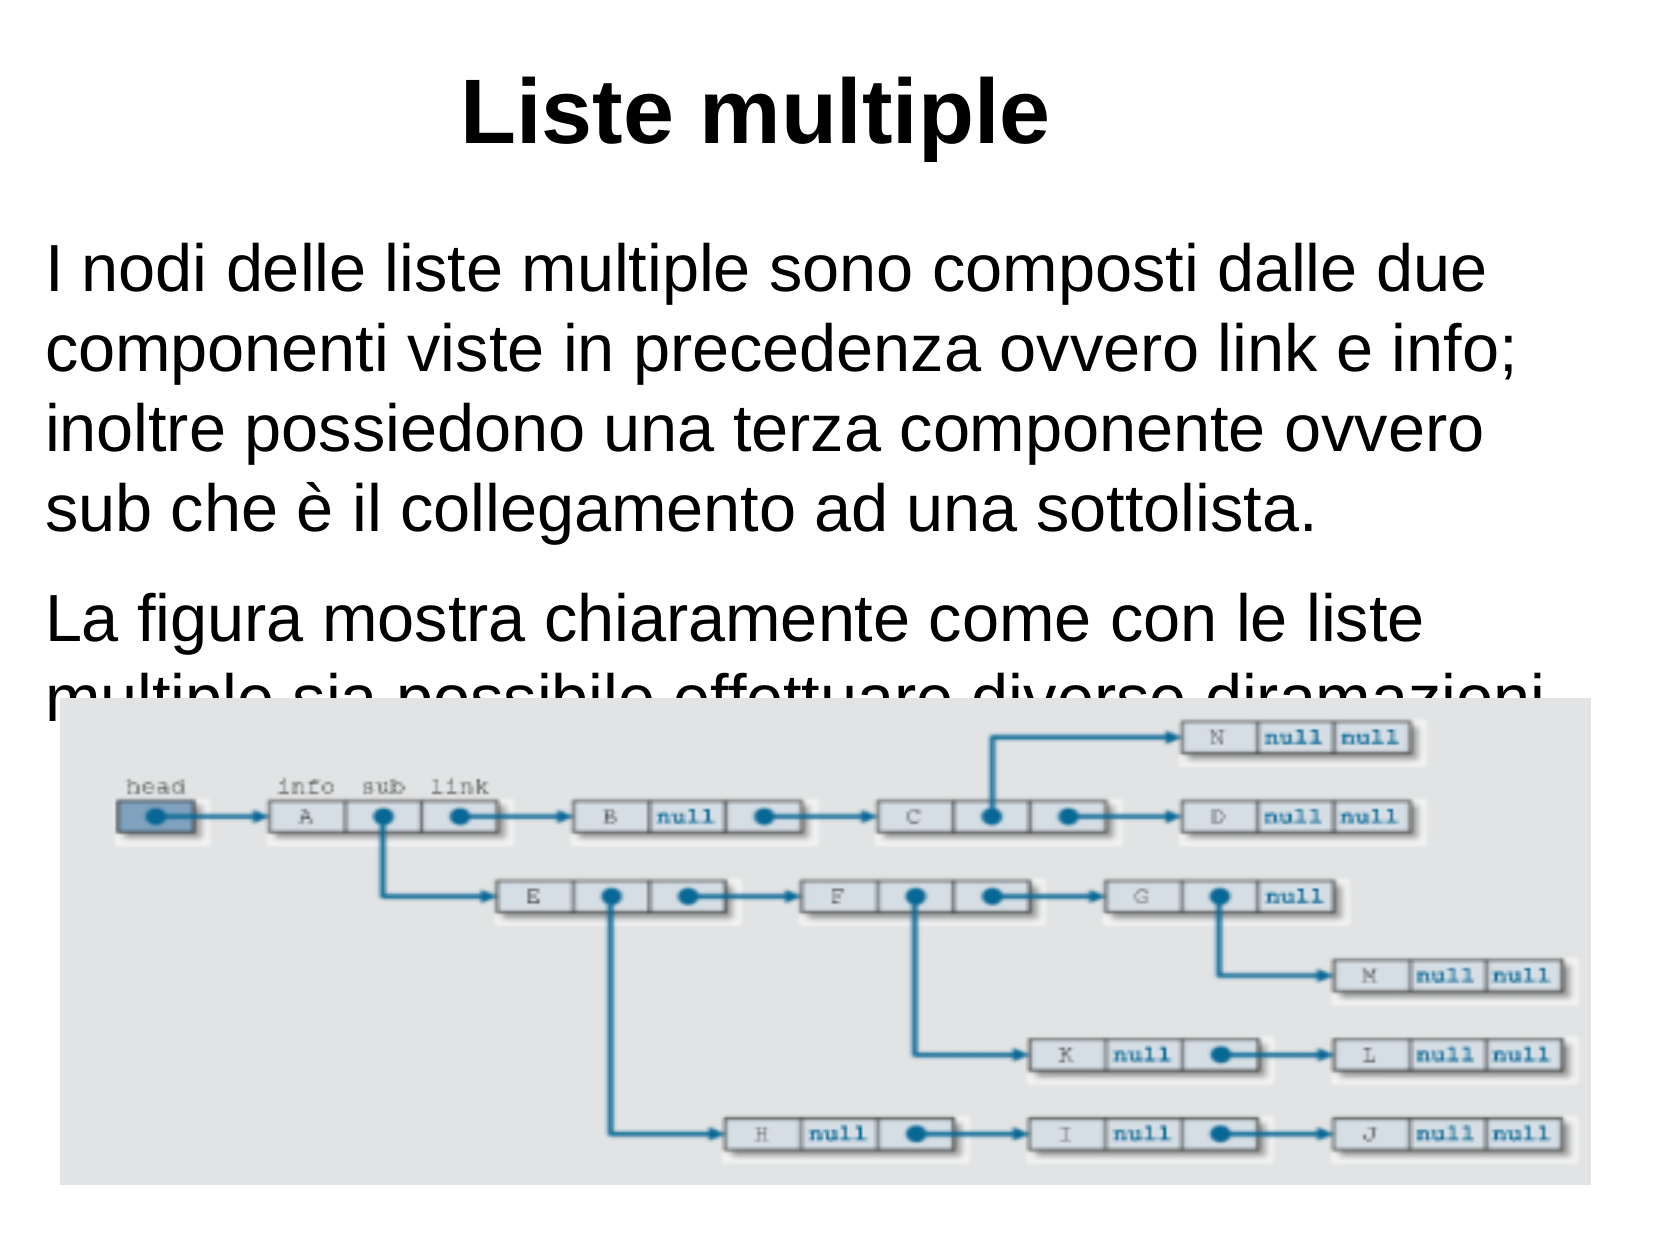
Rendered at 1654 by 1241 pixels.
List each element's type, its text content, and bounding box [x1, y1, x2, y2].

title Liste multiple [11, 2, 1501, 211]
subtitle I nodi delle liste multiple sono composti dalle due componenti viste in precedenza ovvero link e info; inoltre possiedono una terza componente ovvero sub che è il collegamento ad una sottolista. La figura mostra chiaramente come con le liste multiple sia possibile effettuare diverse diramazioni. [45, 225, 1591, 1197]
picture [60, 698, 1591, 1186]
